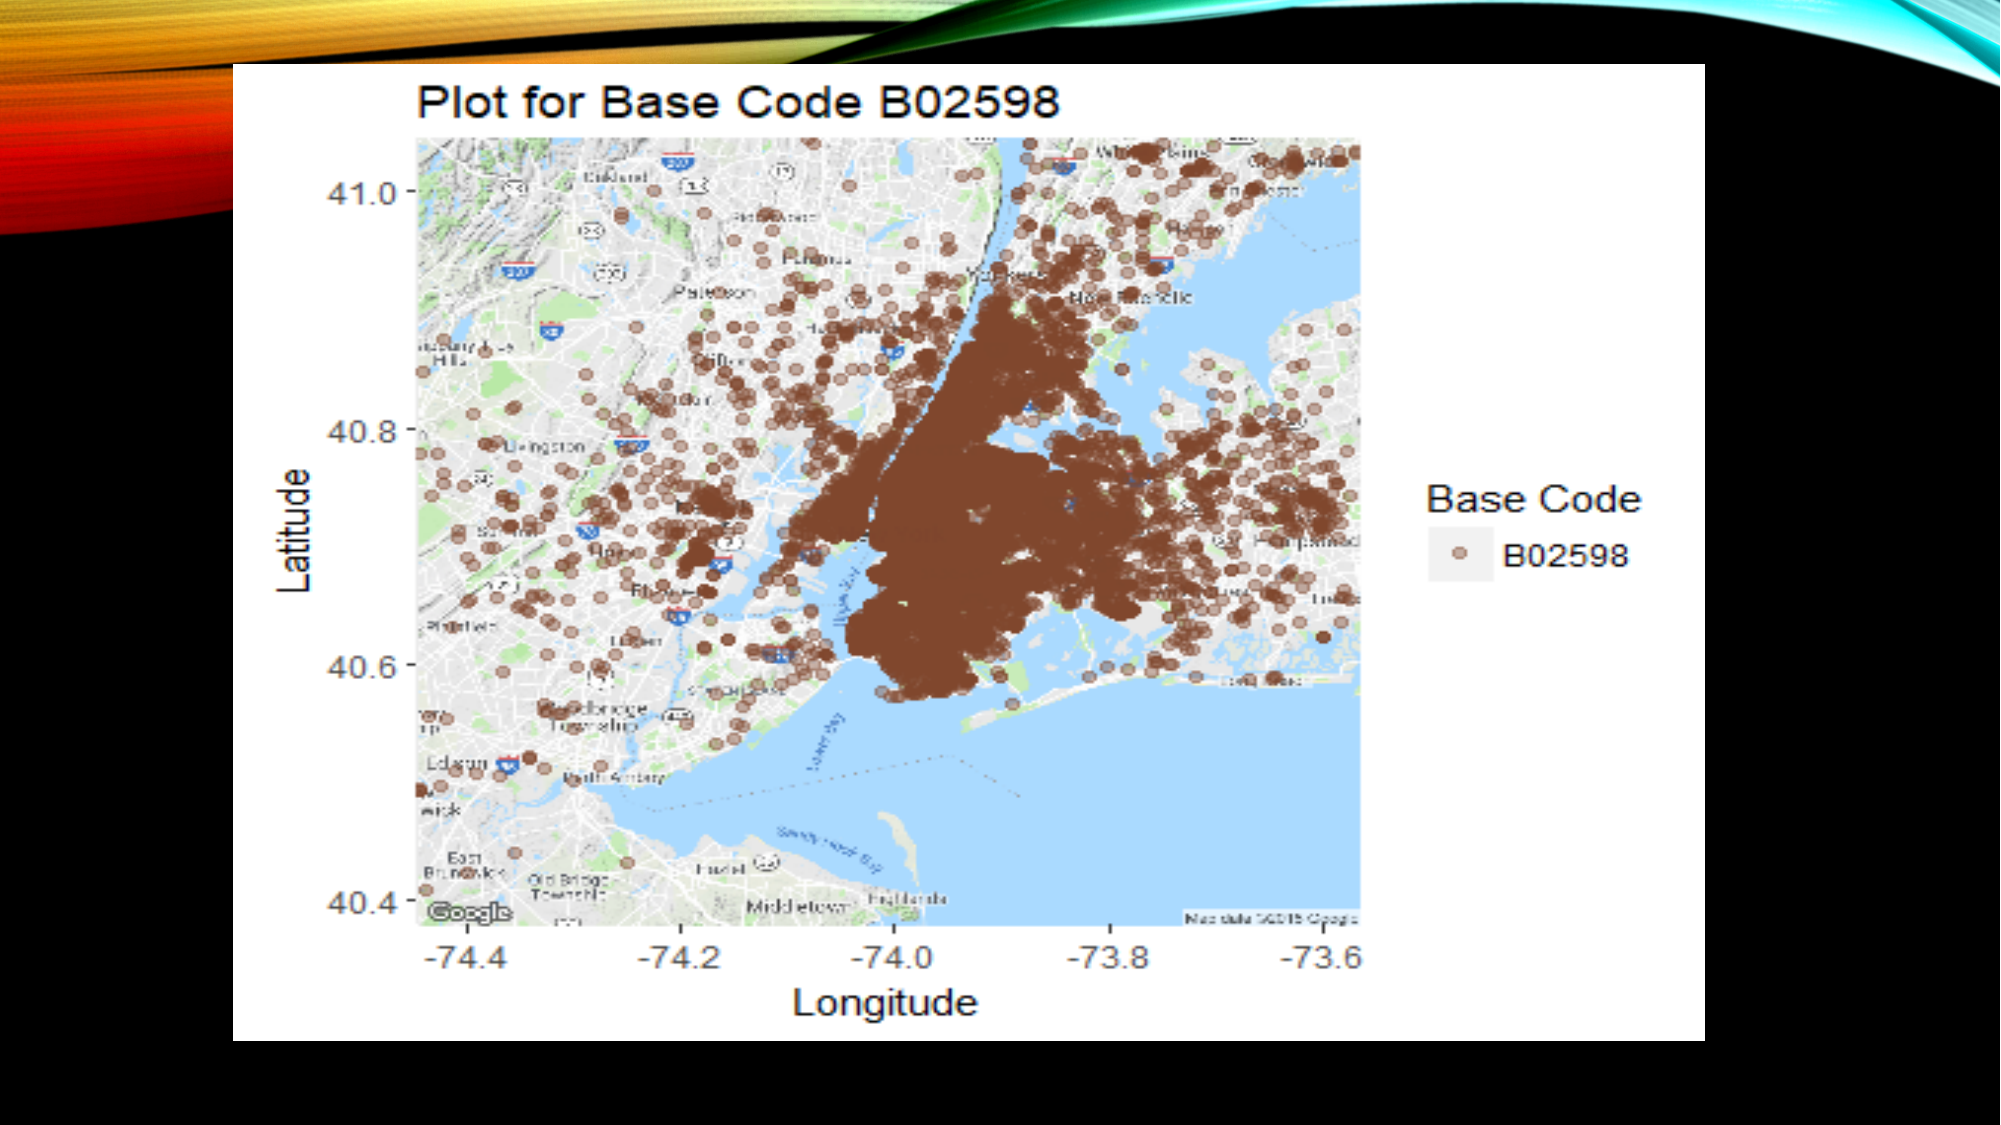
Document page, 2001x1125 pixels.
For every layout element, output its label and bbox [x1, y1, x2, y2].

picture [233, 64, 1705, 1041]
